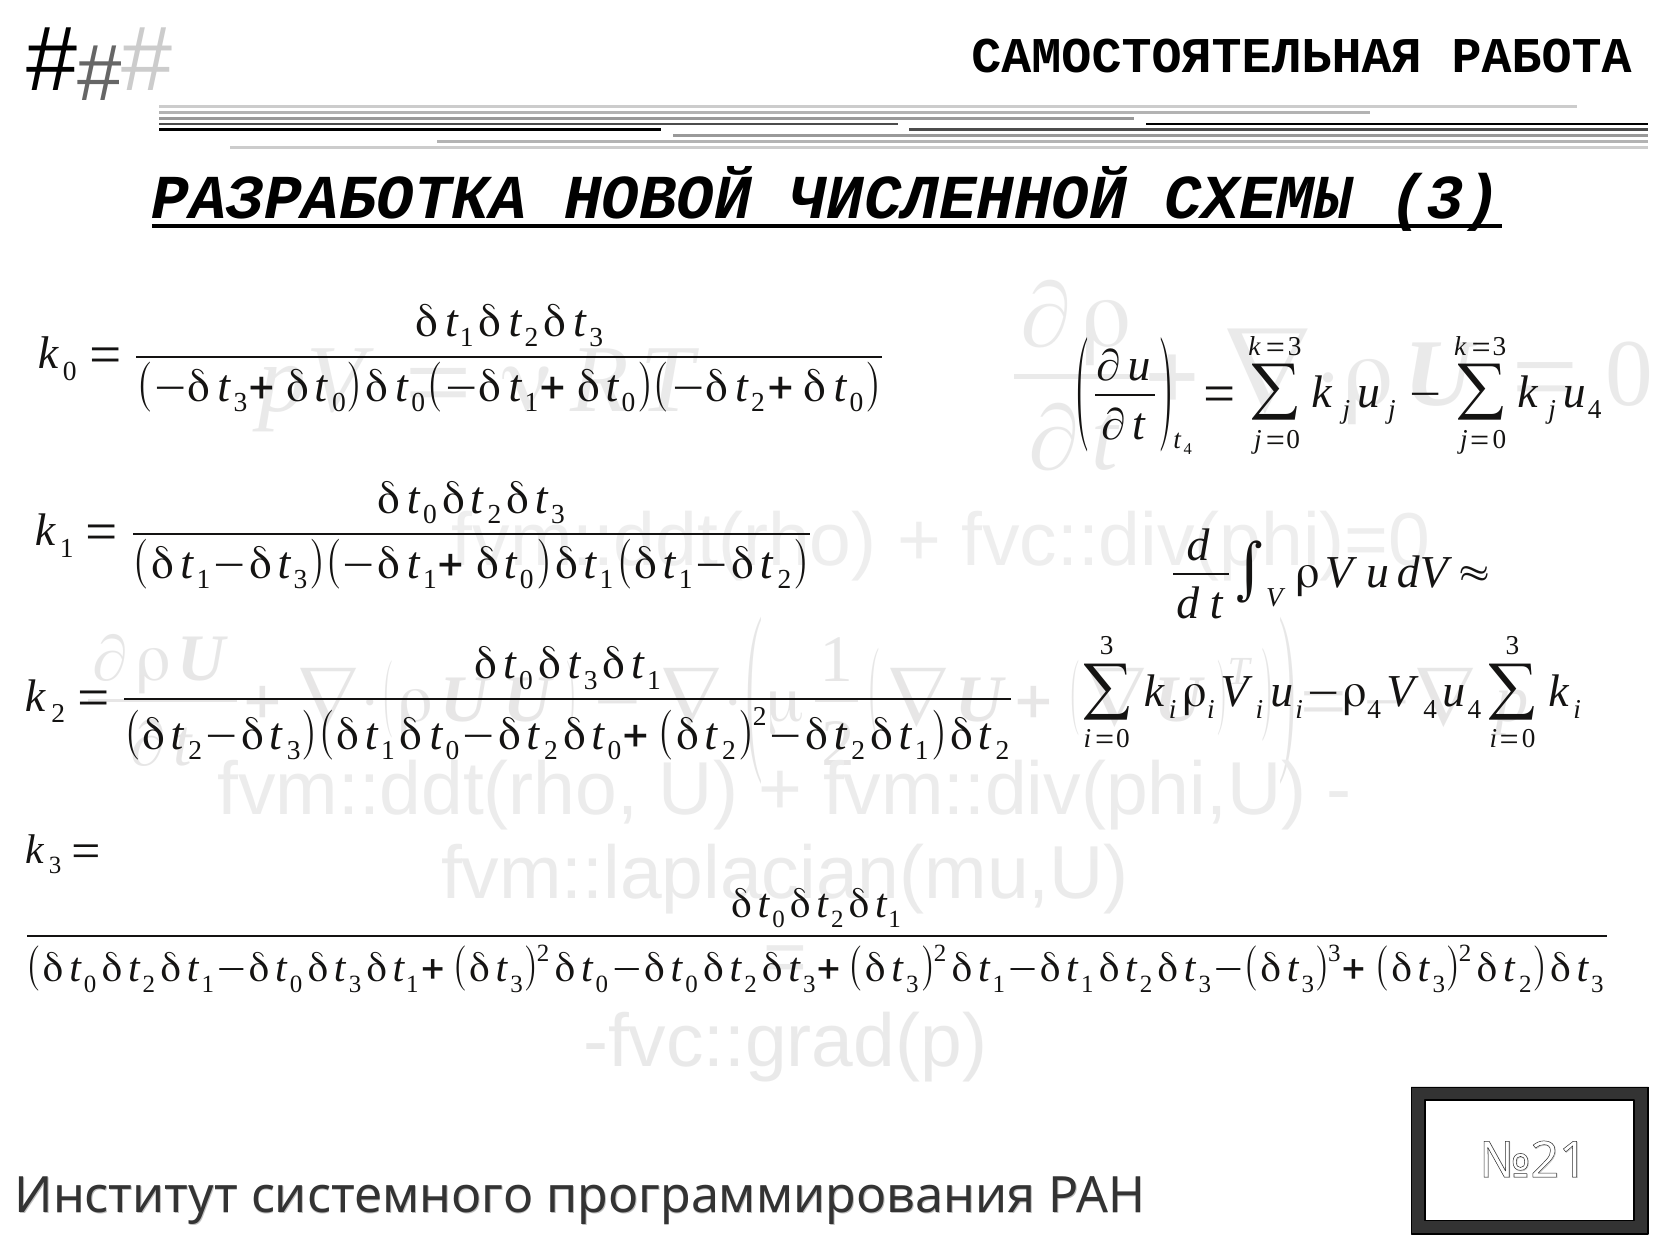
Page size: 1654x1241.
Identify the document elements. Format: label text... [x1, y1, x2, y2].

title РАЗРАБОТКА НОВОЙ ЧИСЛЕННОЙ СХЕМЫ (3) [0, 147, 1654, 257]
chart [30, 295, 890, 418]
chart [1068, 330, 1608, 458]
chart [17, 472, 1020, 766]
chart [1074, 519, 1588, 754]
chart [17, 826, 1614, 998]
